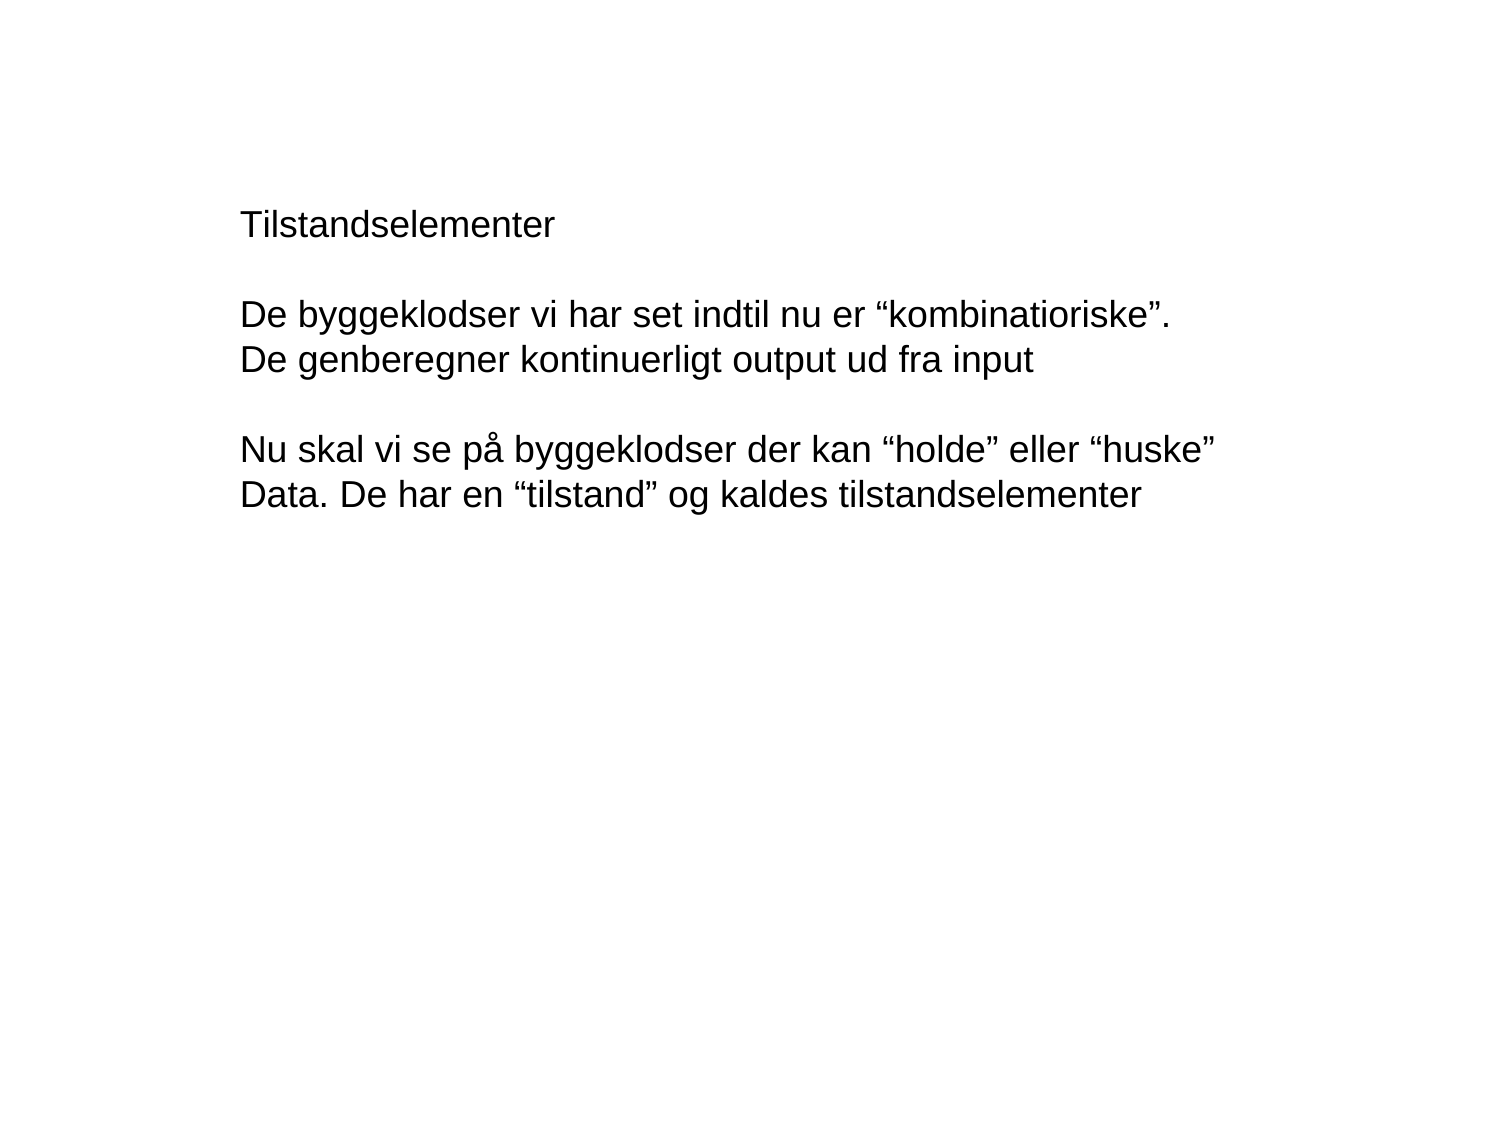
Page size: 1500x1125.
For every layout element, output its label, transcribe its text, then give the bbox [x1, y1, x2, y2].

text_box Tilstandselementer De byggeklodser vi har set indtil nu er “kombinatioriske”. De genberegner kontinuerligt output ud fra input Nu skal vi se på byggeklodser der kan “holde” eller “huske” Data. De har en “tilstand” og kaldes tilstandselementer [225, 192, 1230, 523]
